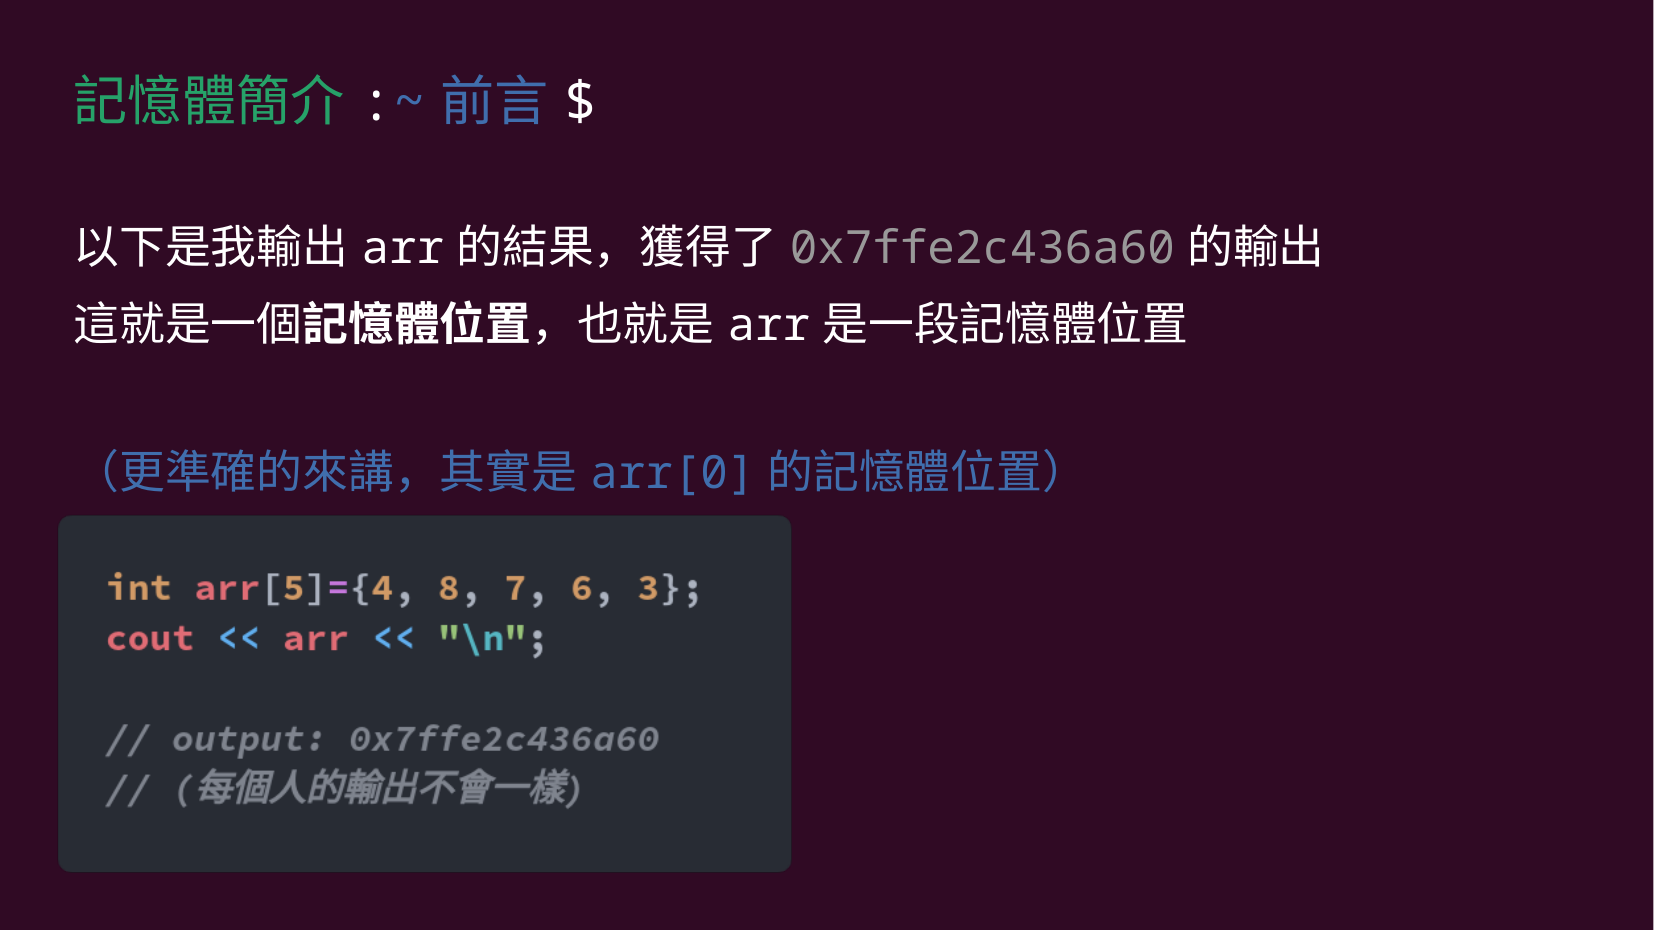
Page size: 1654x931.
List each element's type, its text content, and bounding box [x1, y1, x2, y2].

text_box 以下是我輸出arr的結果，獲得了0x7ffe2c436a60的輸出 這就是一個記憶體位置，也就是arr是一段記憶體位置 （更準確的來講，其實是arr[0]的記憶體位置） [59, 193, 1613, 672]
picture [0, 457, 850, 931]
text_box 記憶體簡介:~前言$ [59, 55, 1201, 139]
